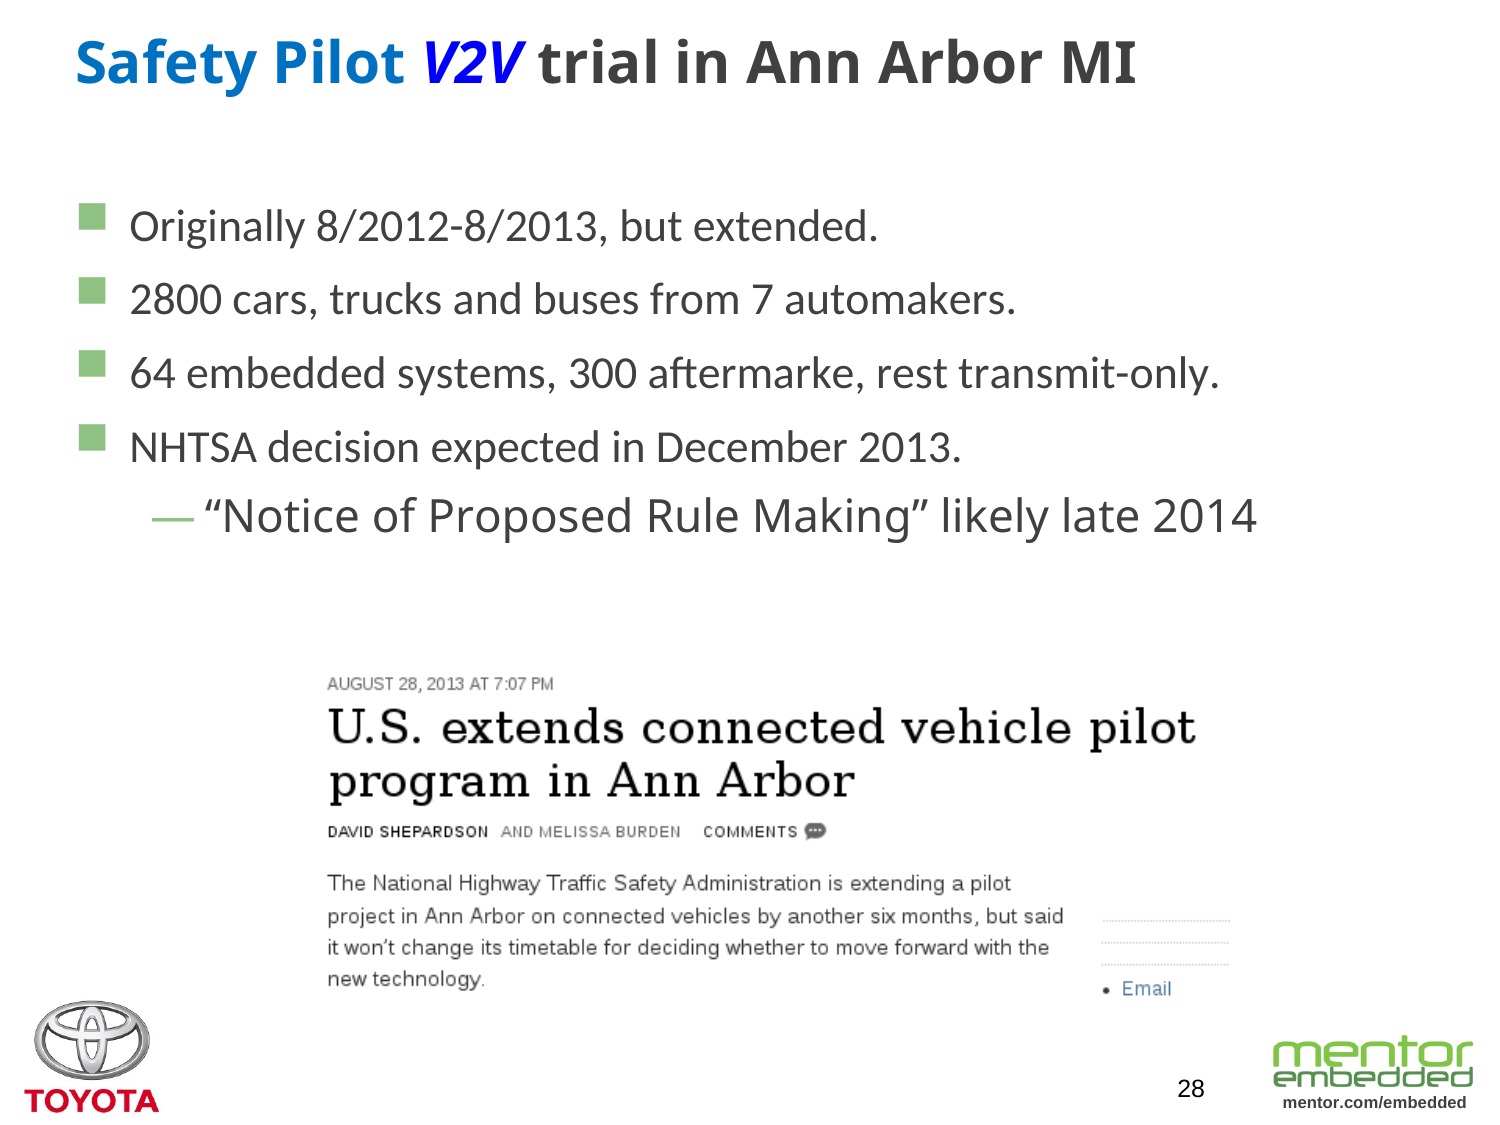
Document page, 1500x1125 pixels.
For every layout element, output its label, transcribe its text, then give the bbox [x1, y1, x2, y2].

text_box Safety Pilot V2V trial in Ann Arbor MI [0, 0, 1500, 113]
text_box Originally 8/2012-8/2013, but extended. 2800 cars, trucks and buses from 7 automakers. 64 embedded systems, 300 aftermarke, rest transmit-only. NHTSA decision expected in December 2013. “Notice of Proposed Rule Making” likely late 2014 [0, 187, 1500, 1026]
picture [312, 662, 1230, 1005]
picture [24, 1026, 163, 1114]
picture [1268, 1030, 1476, 1092]
